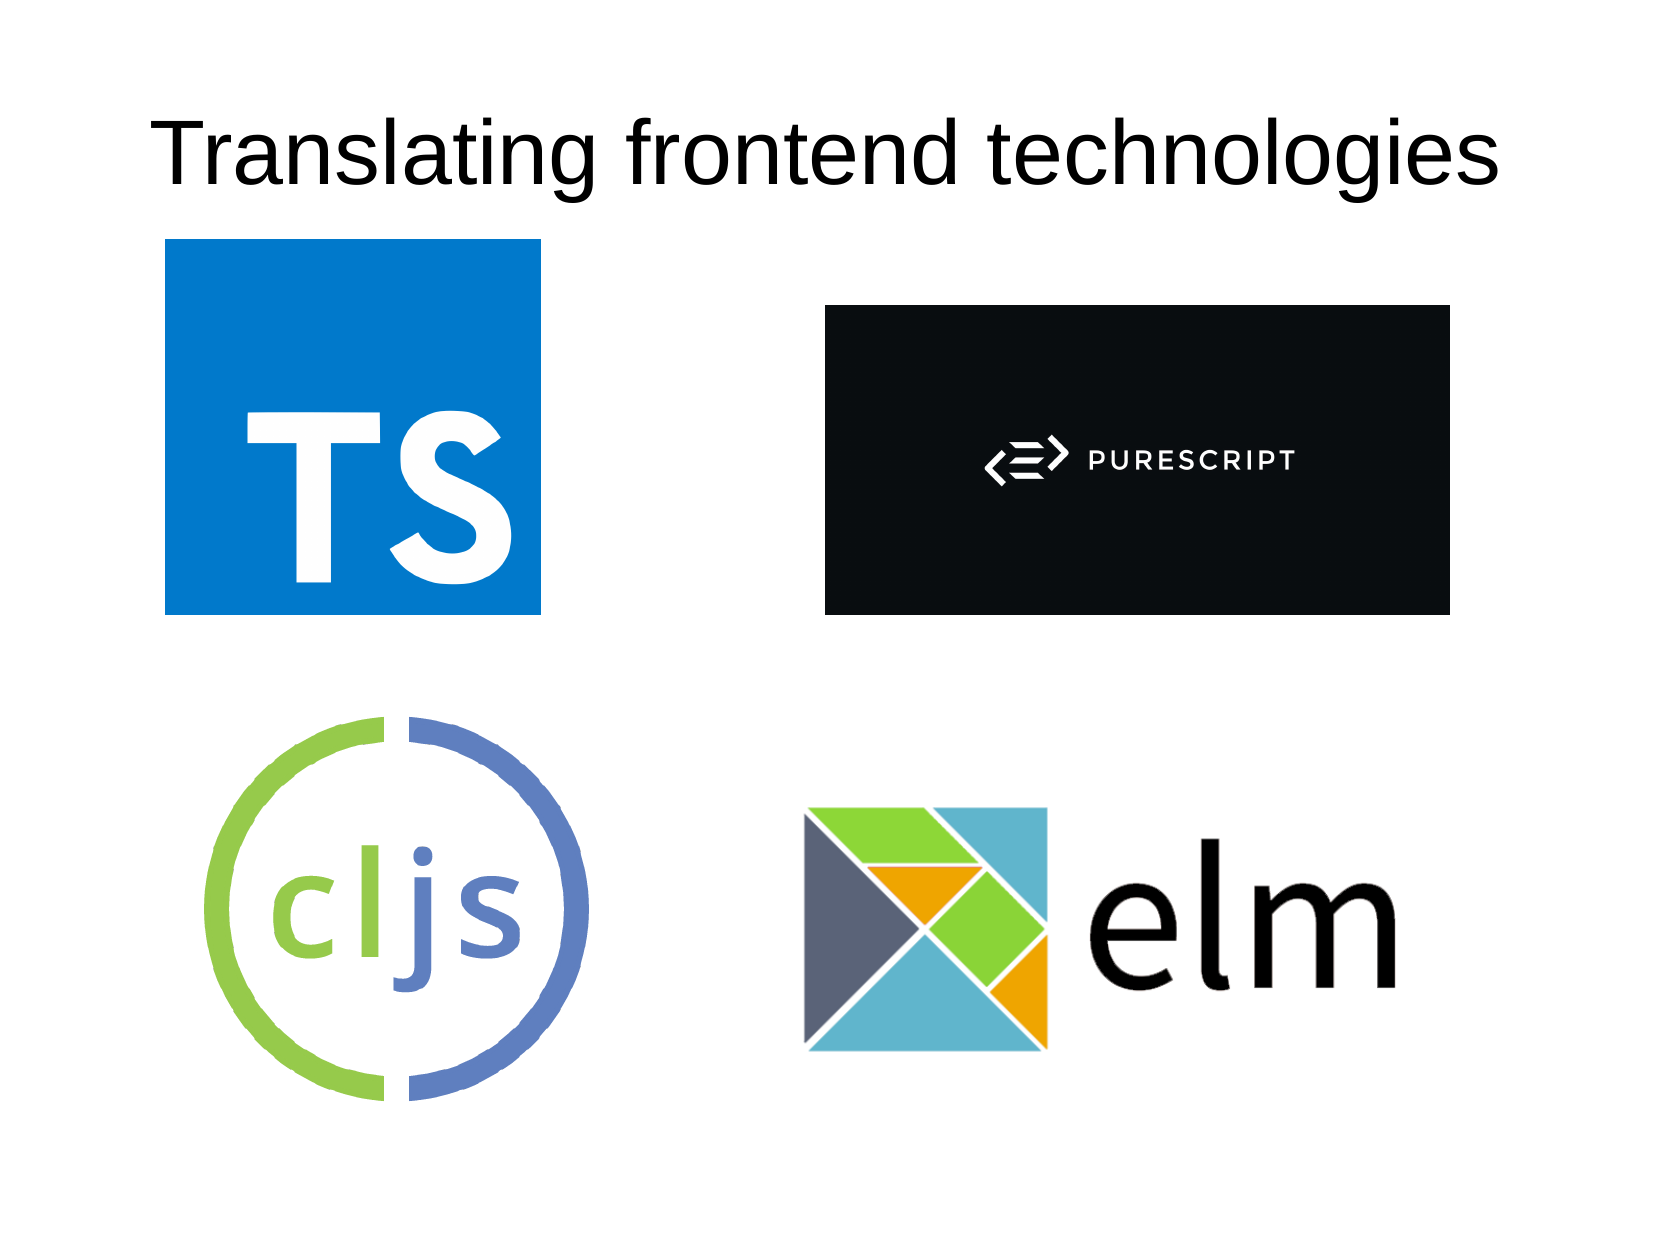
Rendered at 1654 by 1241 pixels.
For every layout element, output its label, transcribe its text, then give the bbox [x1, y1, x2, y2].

picture [720, 777, 1471, 1081]
picture [193, 704, 601, 1111]
picture [165, 239, 541, 616]
title Translating frontend technologies [82, 49, 1571, 257]
picture [825, 305, 1450, 616]
